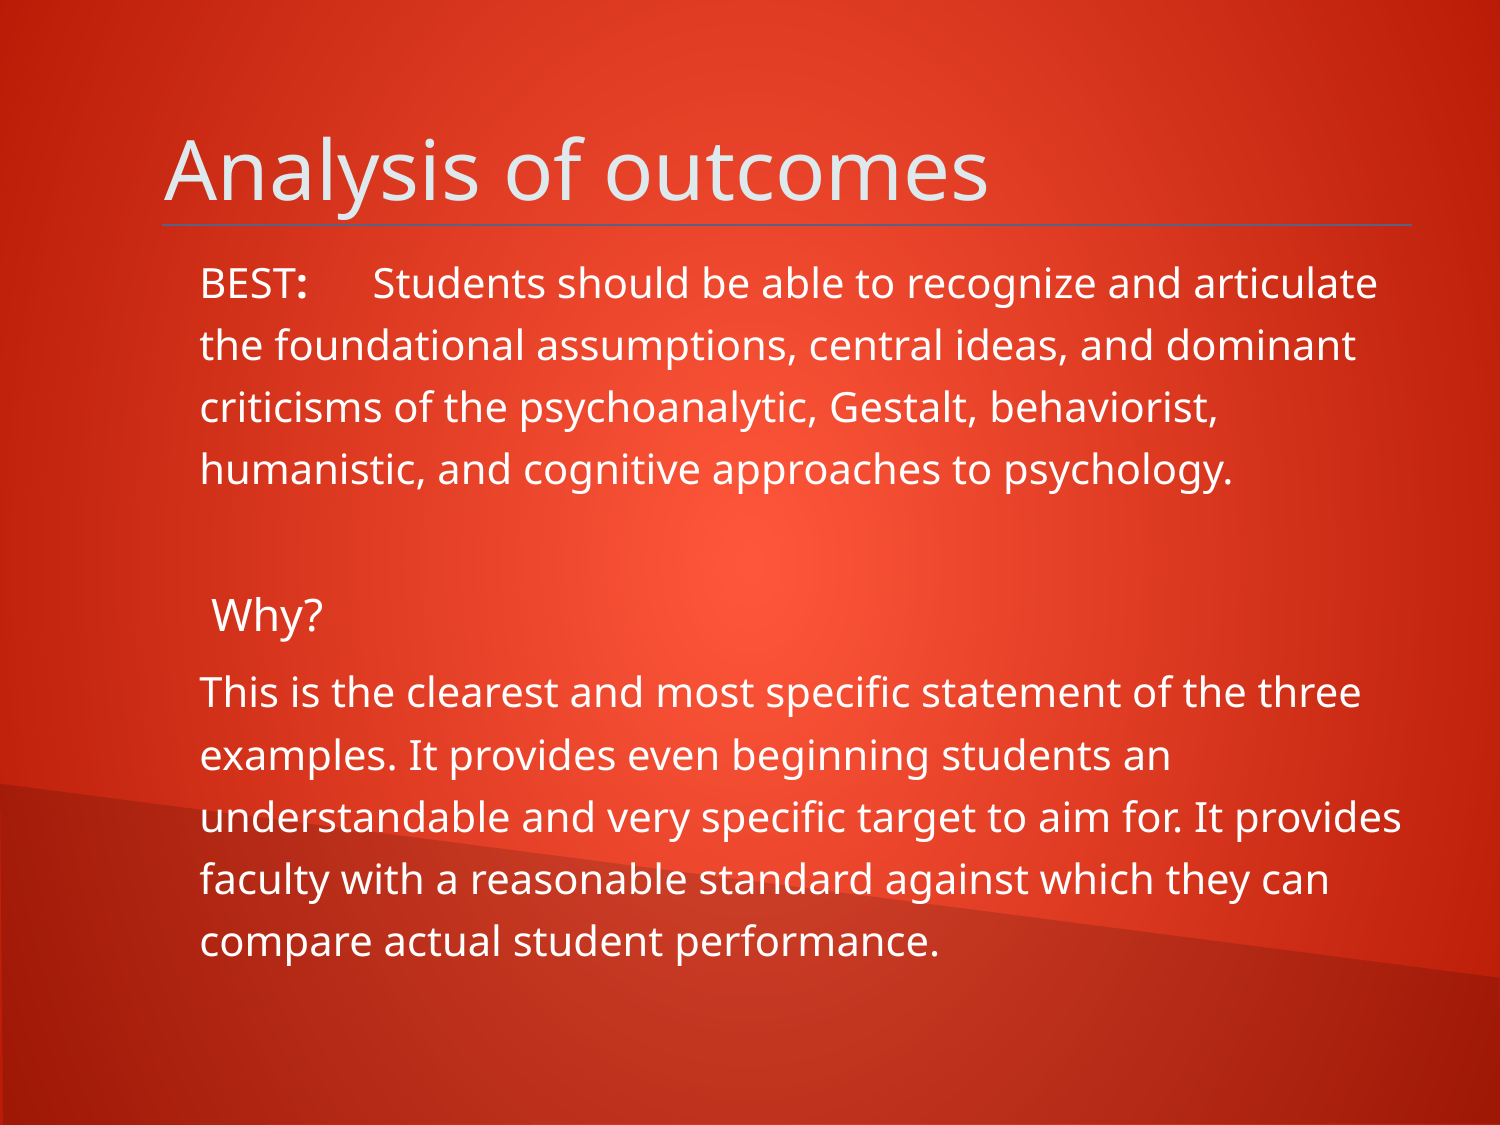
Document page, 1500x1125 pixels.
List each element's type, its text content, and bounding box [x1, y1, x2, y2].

title Analysis of outcomes [150, 45, 1425, 233]
list BEST: Students should be able to recognize and articulate the foundational assumptions, central ideas, and dominant criticisms of the psychoanalytic, Gestalt, behaviorist, humanistic, and cognitive approaches to psychology. Why? This is the clearest and most specific statement of the three examples. It provides even beginning students an understandable and very specific target to aim for. It provides faculty with a reasonable standard against which they can compare actual student performance. [150, 237, 1425, 988]
